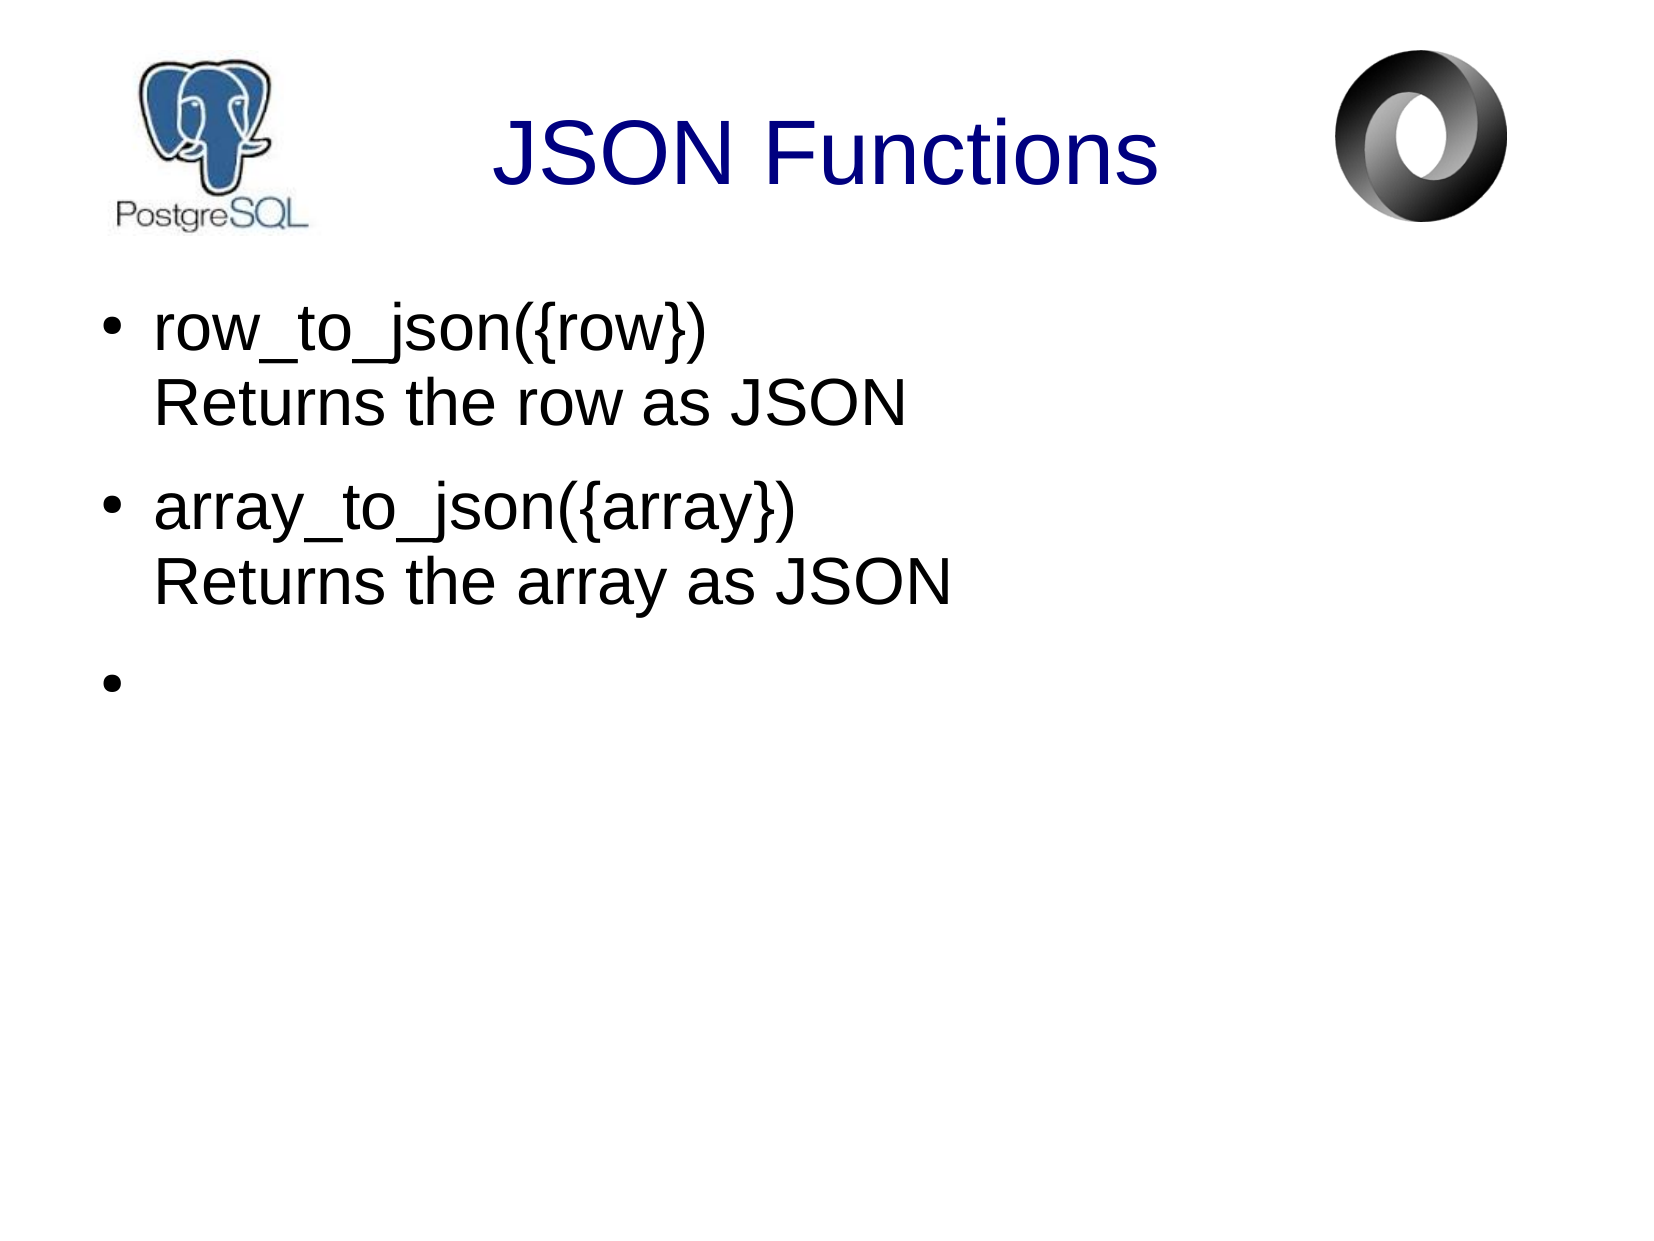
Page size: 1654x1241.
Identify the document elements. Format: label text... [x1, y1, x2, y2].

picture [1335, 50, 1507, 222]
picture [58, 50, 356, 236]
list row_to_json({row}) Returns the row as JSON array_to_json({array}) Returns the array as JSON [82, 290, 1538, 1010]
title JSON Functions [82, 49, 1571, 257]
